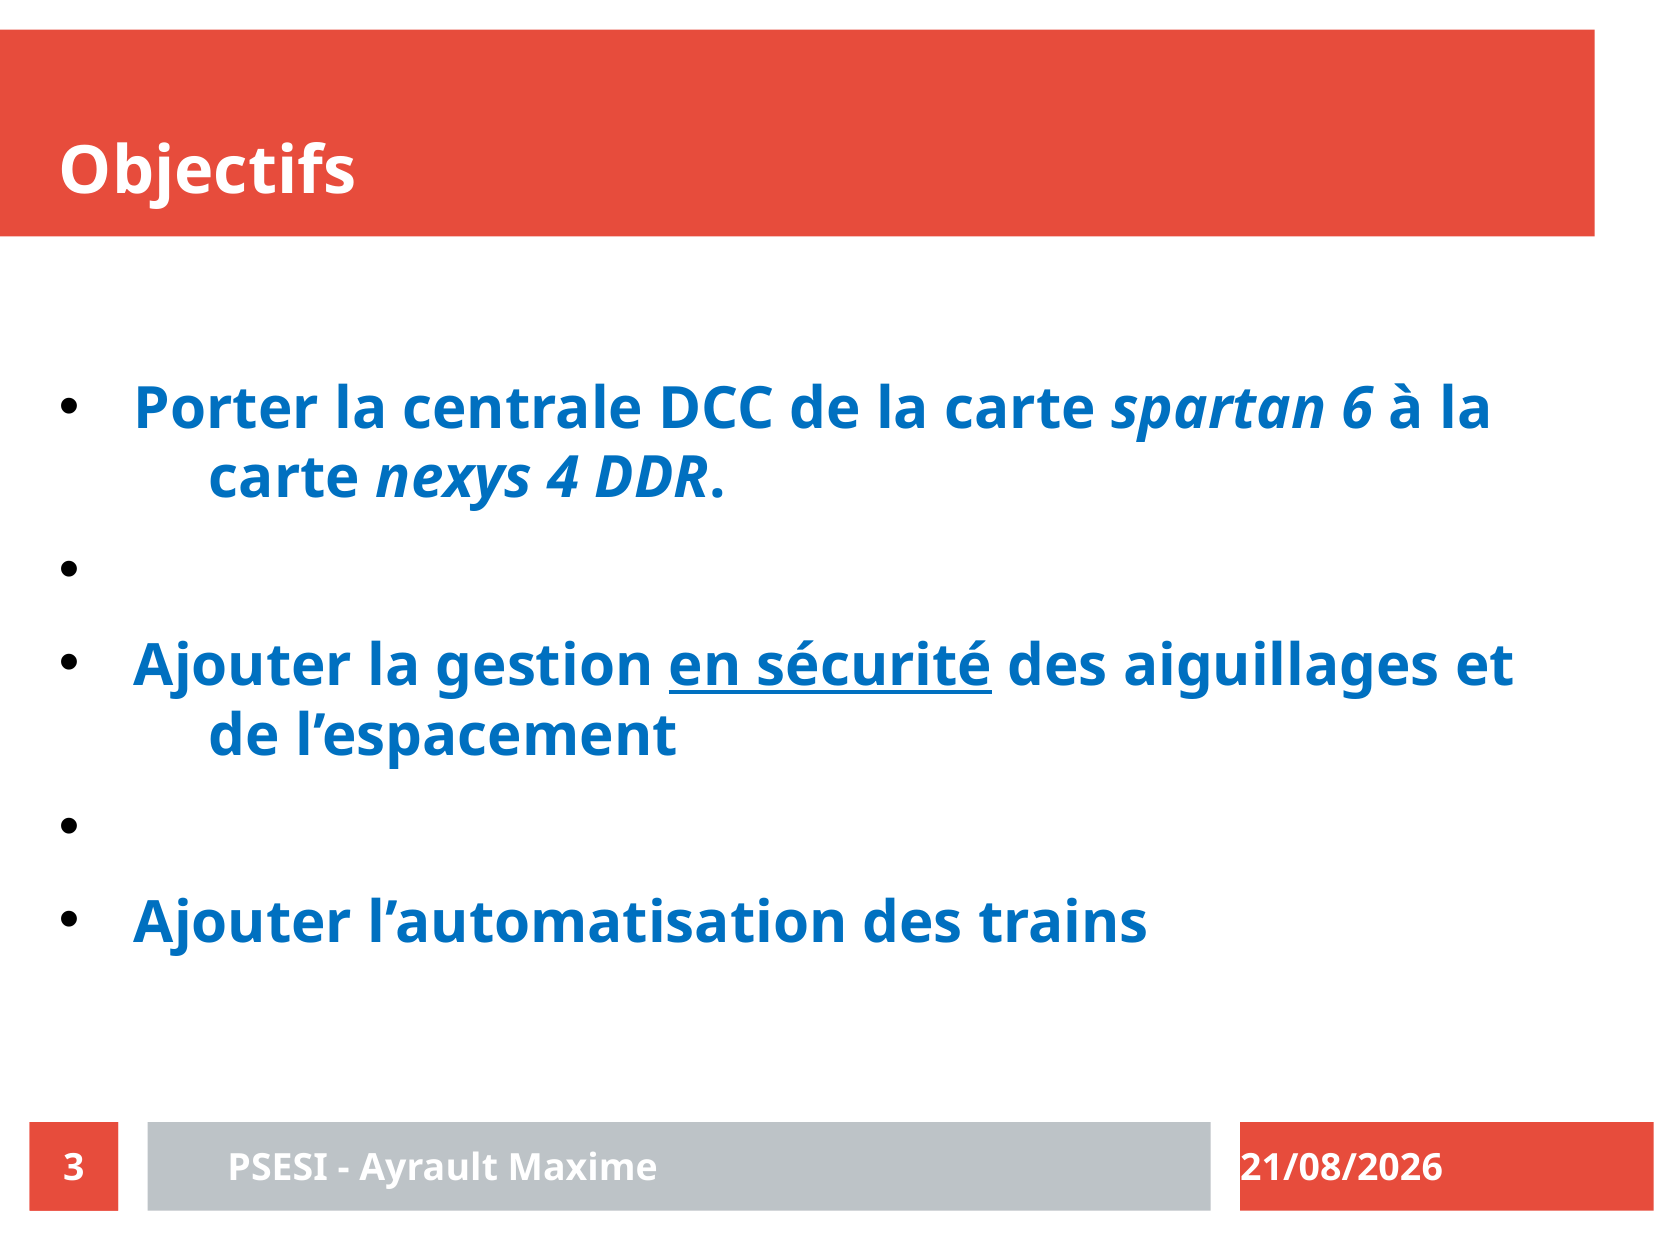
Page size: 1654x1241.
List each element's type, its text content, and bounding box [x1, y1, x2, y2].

text_box [29, 1122, 119, 1211]
text_box PSESI - Ayrault Maxime [177, 1122, 709, 1211]
list Porter la centrale DCC de la carte spartan 6 à la carte nexys 4 DDR. Ajouter la gestion en sécurité des aiguillages et de l’espacement Ajouter l’automatisation des trains [59, 324, 1565, 1093]
title Objectifs [59, 59, 1595, 207]
text_box 2017/3/6 [1240, 1122, 1625, 1211]
